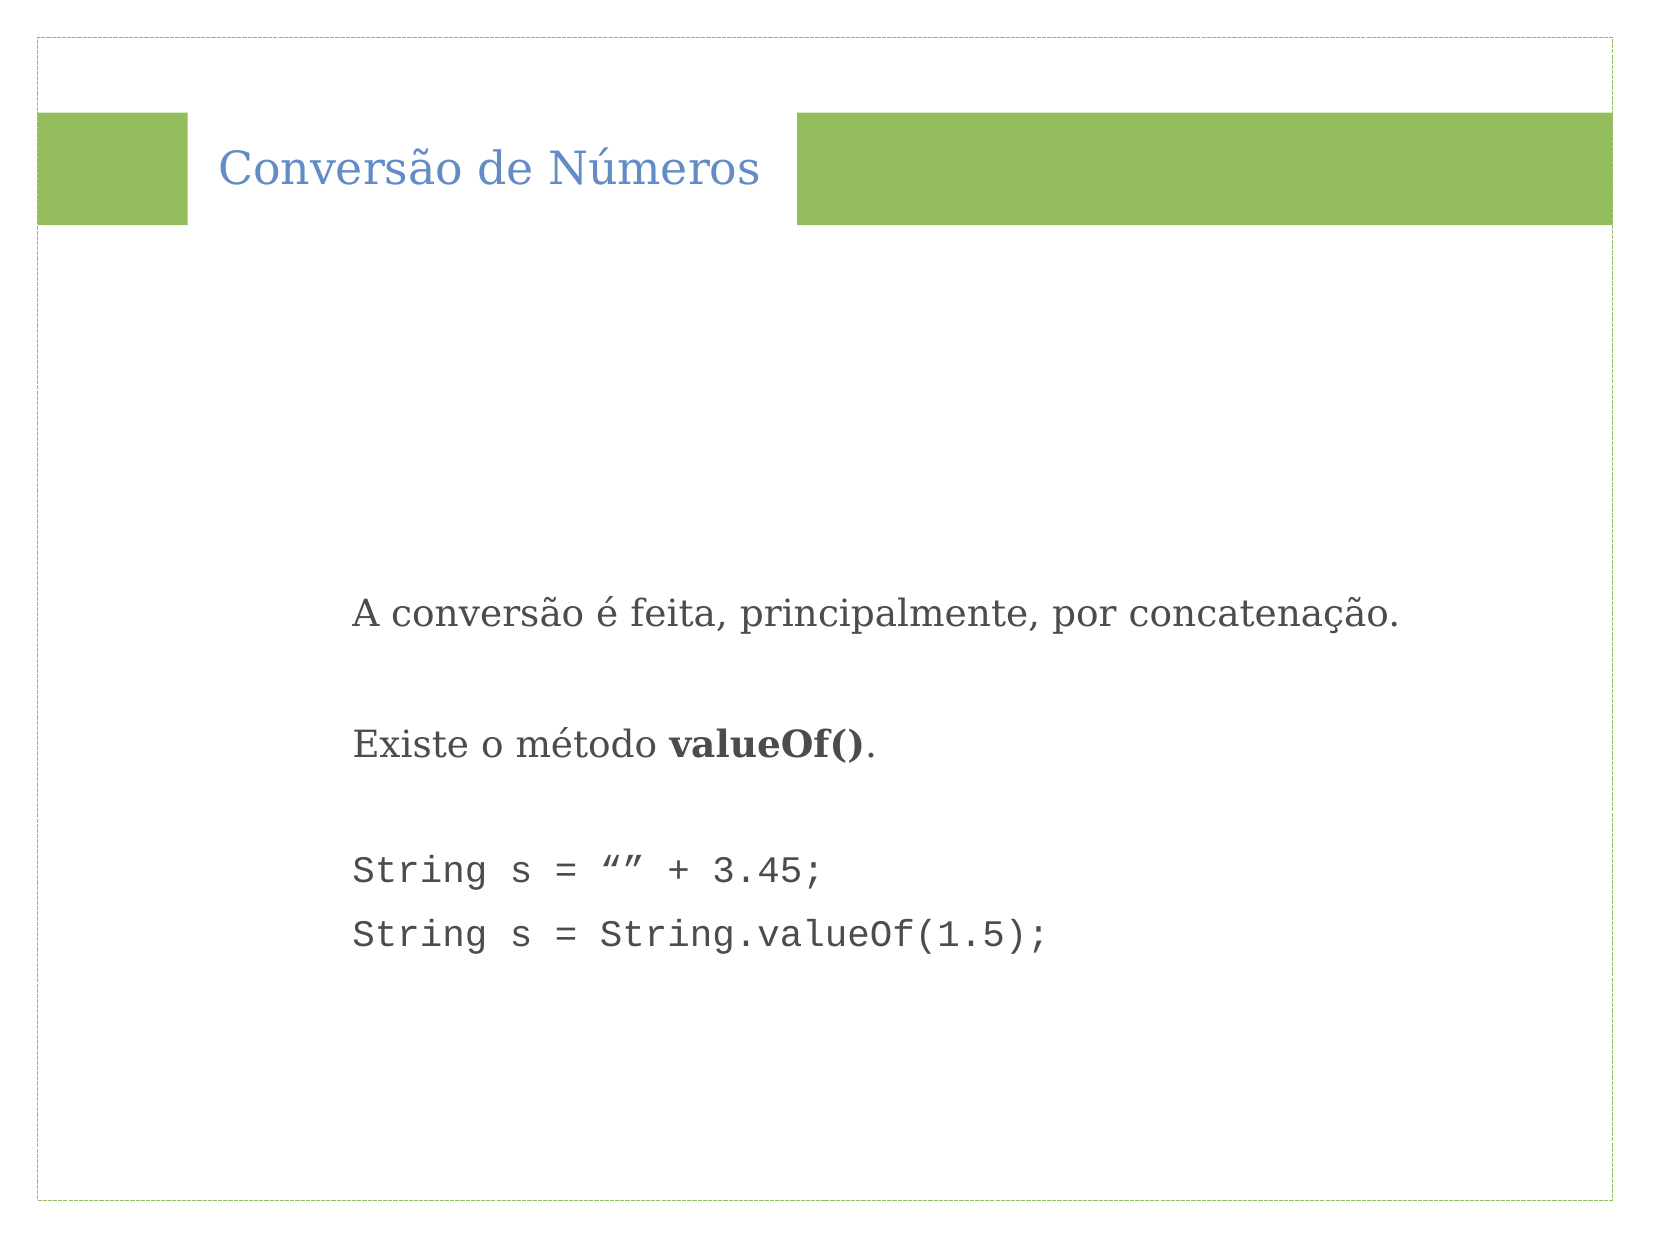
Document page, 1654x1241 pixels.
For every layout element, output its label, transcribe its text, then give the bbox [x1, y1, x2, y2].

text_box Conversão de Números [203, 134, 778, 203]
text_box [37, 112, 188, 226]
text_box [797, 112, 1613, 226]
text_box A conversão é feita, principalmente, por concatenação. Existe o método valueOf(). String s = “” + 3.45; String s = String.valueOf(1.5); [337, 562, 1426, 1088]
